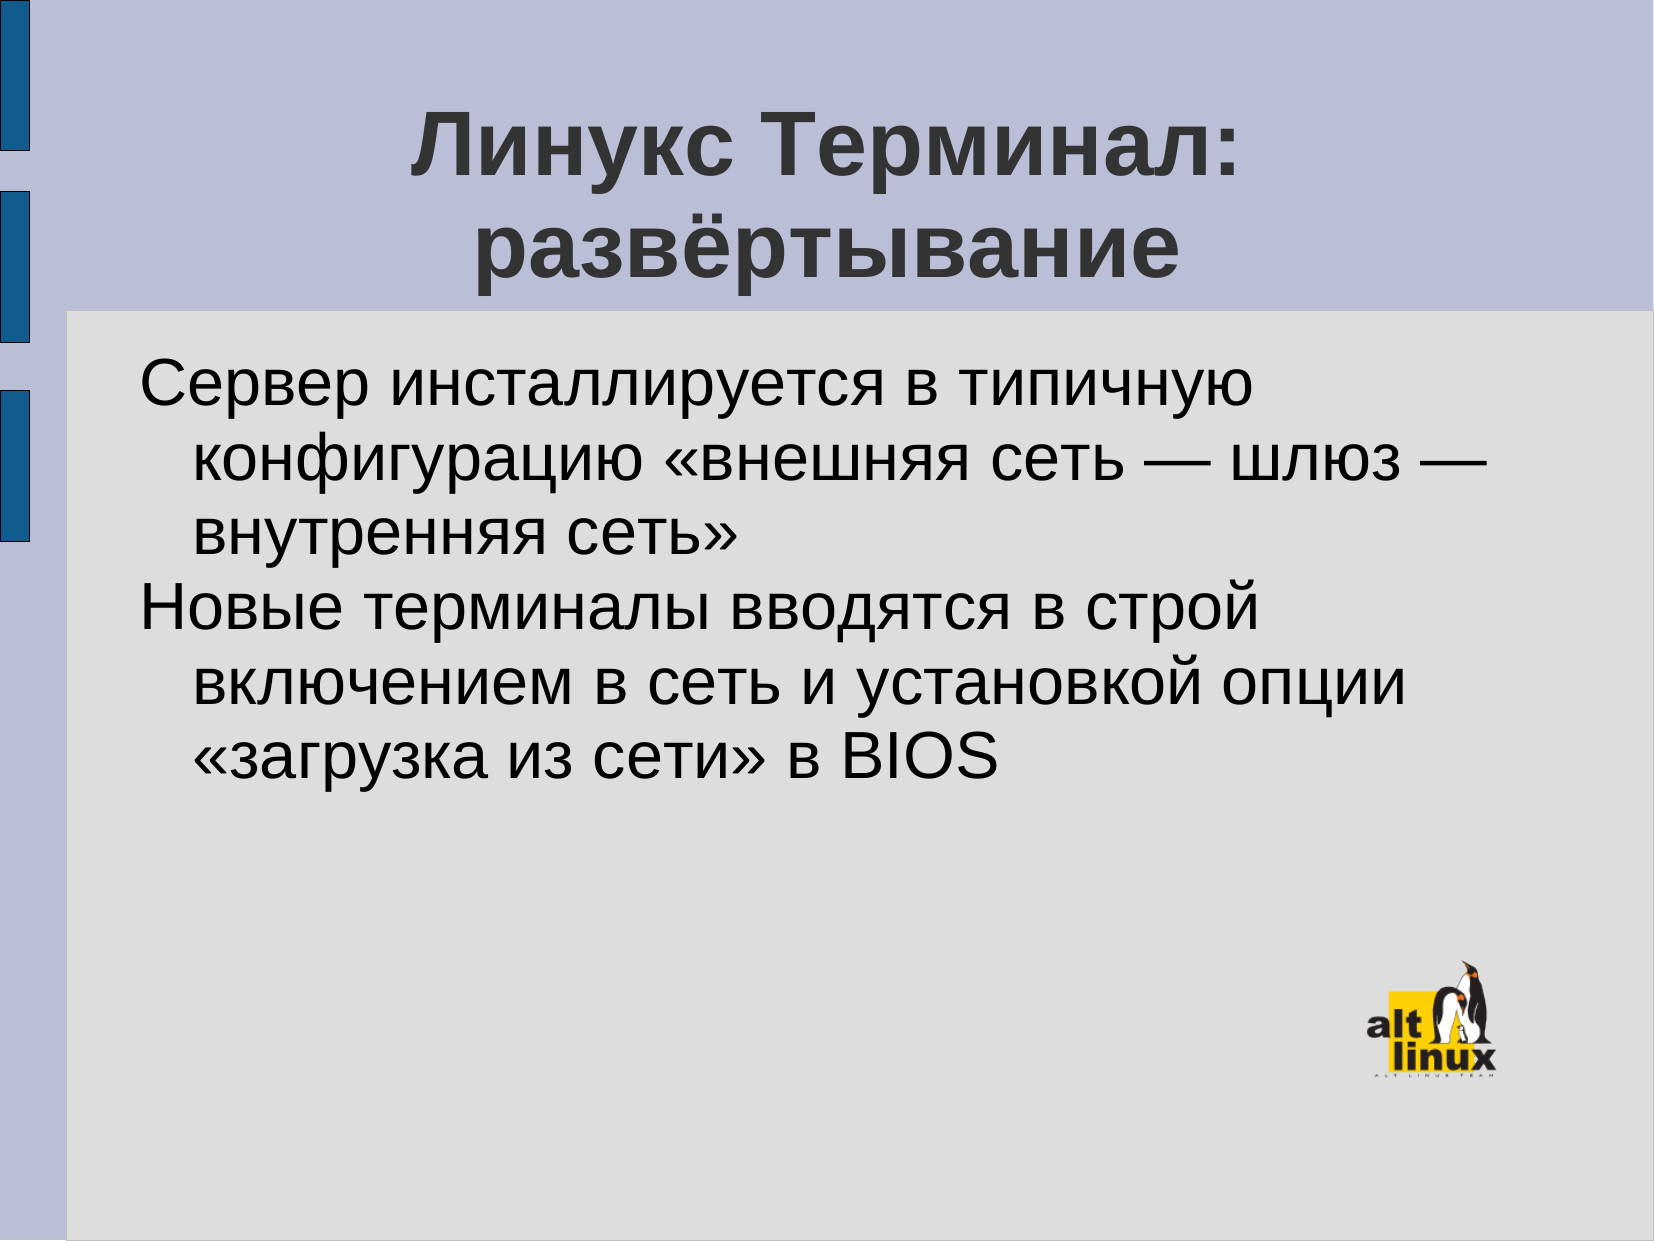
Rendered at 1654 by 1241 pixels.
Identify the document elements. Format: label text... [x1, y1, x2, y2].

list Сервер инсталлируется в типичную конфигурацию «внешняя сеть — шлюз — внутренняя сеть» Новые терминалы вводятся в строй включением в сеть и установкой опции «загрузка из сети» в BIOS [121, 344, 1534, 1112]
title Линукс Терминал: развёртывание [121, 92, 1534, 298]
